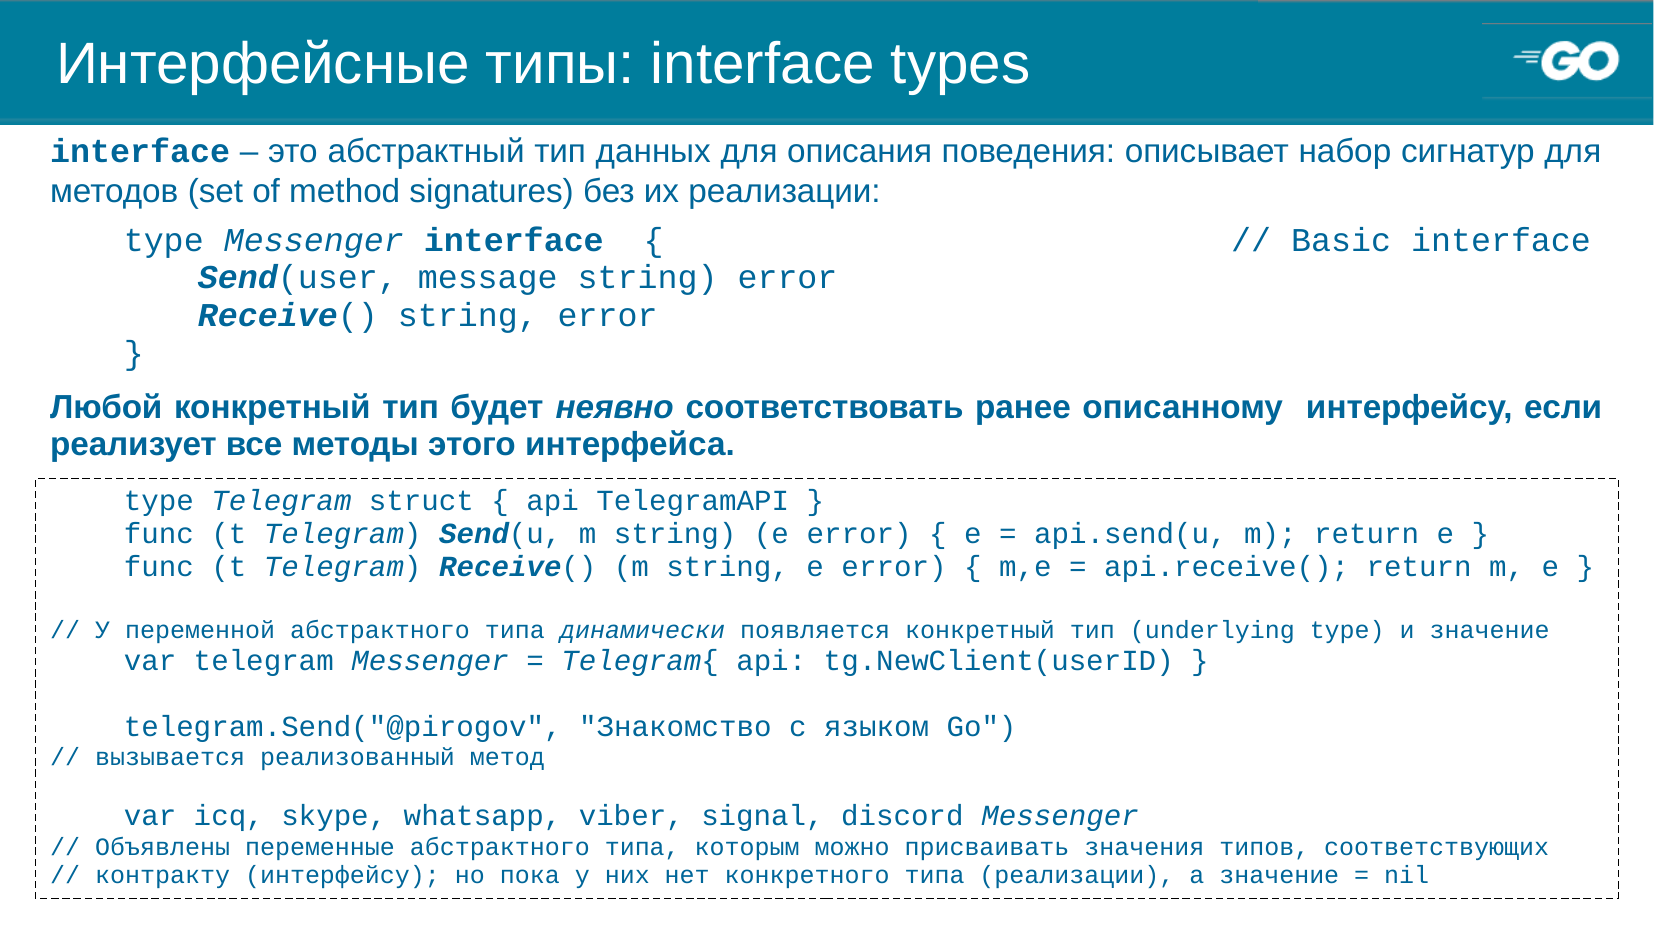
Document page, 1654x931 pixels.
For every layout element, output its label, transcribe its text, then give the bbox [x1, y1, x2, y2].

picture [1542, 41, 1619, 81]
text_box type Telegram struct { api TelegramAPI } func (t Telegram) Send(u, m string) (e error) { e = api.send(u, m); return e } func (t Telegram) Receive() (m string, e error) { m,e = api.receive(); return m, e } // У переменной абстрактного типа динамически появляется конкретный тип (underlying type) и значение var telegram Messenger = Telegram{ api: tg.NewClient(userID) } telegram.Send("@pirogov", "Знакомство с языком Go") // вызывается реализованный метод var icq, skype, whatsapp, viber, signal, discord Messenger // Объявлены переменные абстрактного типа, которым можно присваивать значения типов, соответствующих // контракту (интерфейсу); но пока у них нет конкретного типа (реализации), а значение = nil [35, 478, 1619, 899]
text_box interface – это абстрактный тип данных для описания поведения: описывает набор сигнатур для методов (set of method signatures) без их реализации: type Messenger interface { // Basic interface Send(user, message string) error Receive() string, error } Любой конкретный тип будет неявно соответствовать ранее описанному интерфейсу, если реализует все методы этого интерфейса. [35, 124, 1619, 470]
text_box Интерфейсные типы: interface types [41, 23, 1495, 104]
